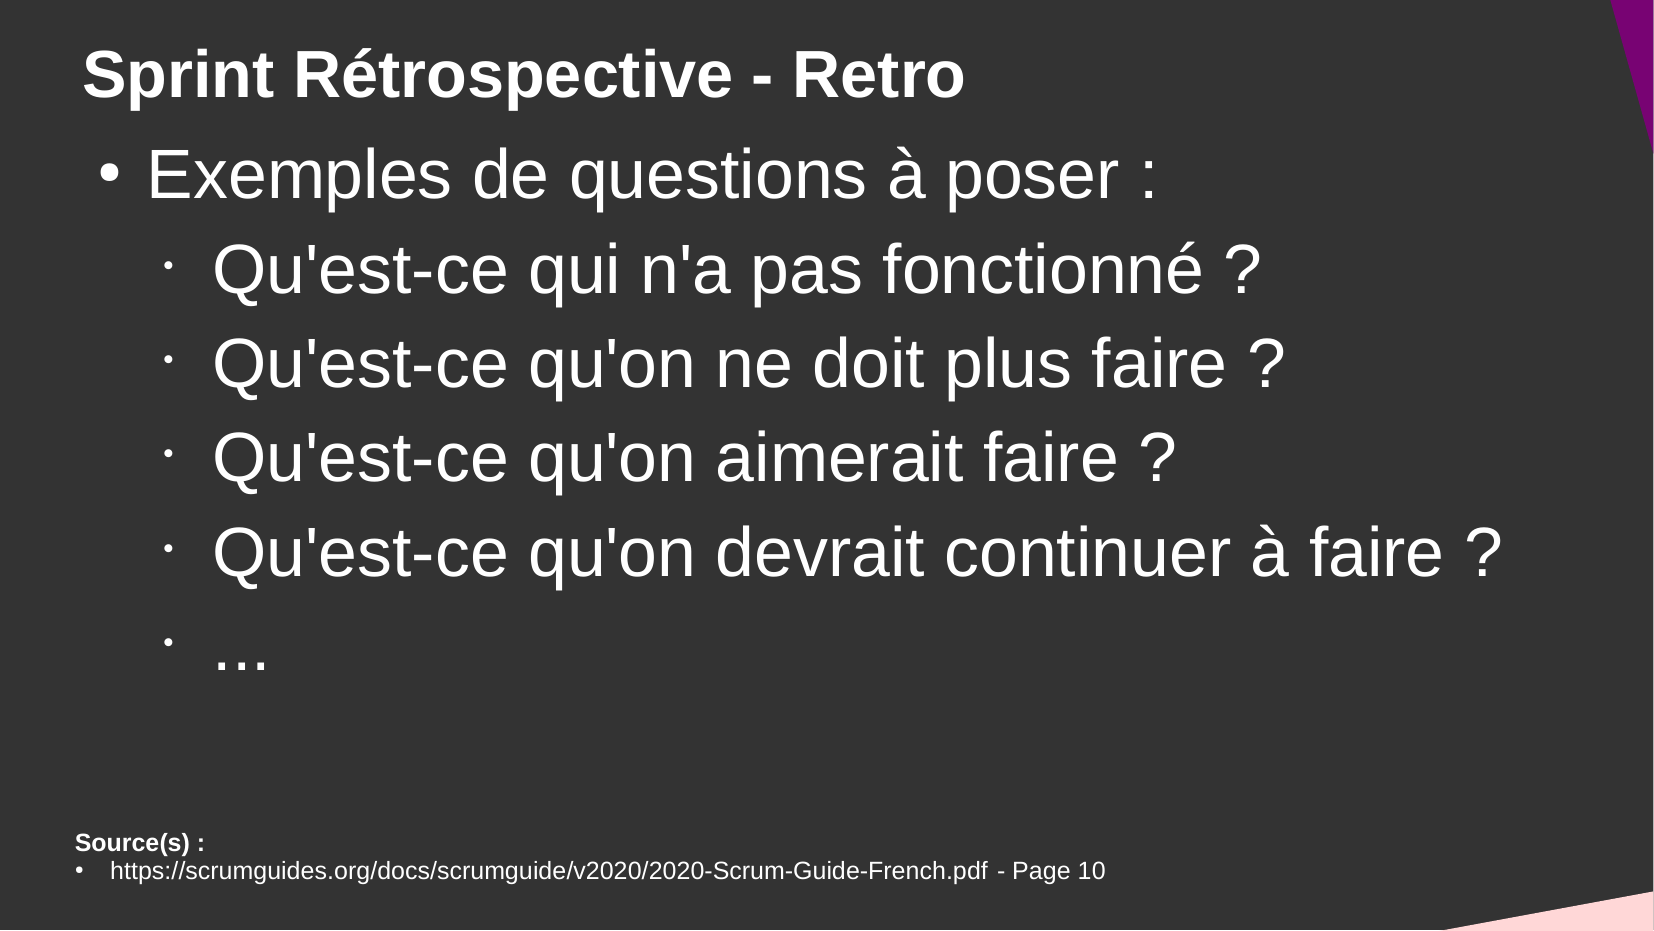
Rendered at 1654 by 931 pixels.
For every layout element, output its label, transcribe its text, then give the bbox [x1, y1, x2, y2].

list Exemples de questions à poser : Qu'est-ce qui n'a pas fonctionné ? Qu'est-ce qu'on ne doit plus faire ? Qu'est-ce qu'on aimerait faire ? Qu'est-ce qu'on devrait continuer à faire ? ... [80, 135, 1620, 686]
title Sprint Rétrospective - Retro [82, 37, 1571, 122]
text_box [1438, 891, 1654, 931]
text_box [1610, 0, 1654, 156]
text_box Source(s) : https://scrumguides.org/docs/scrumguide/v2020/2020-Scrum-Guide-French.pdf - Page 10 [60, 821, 1546, 921]
